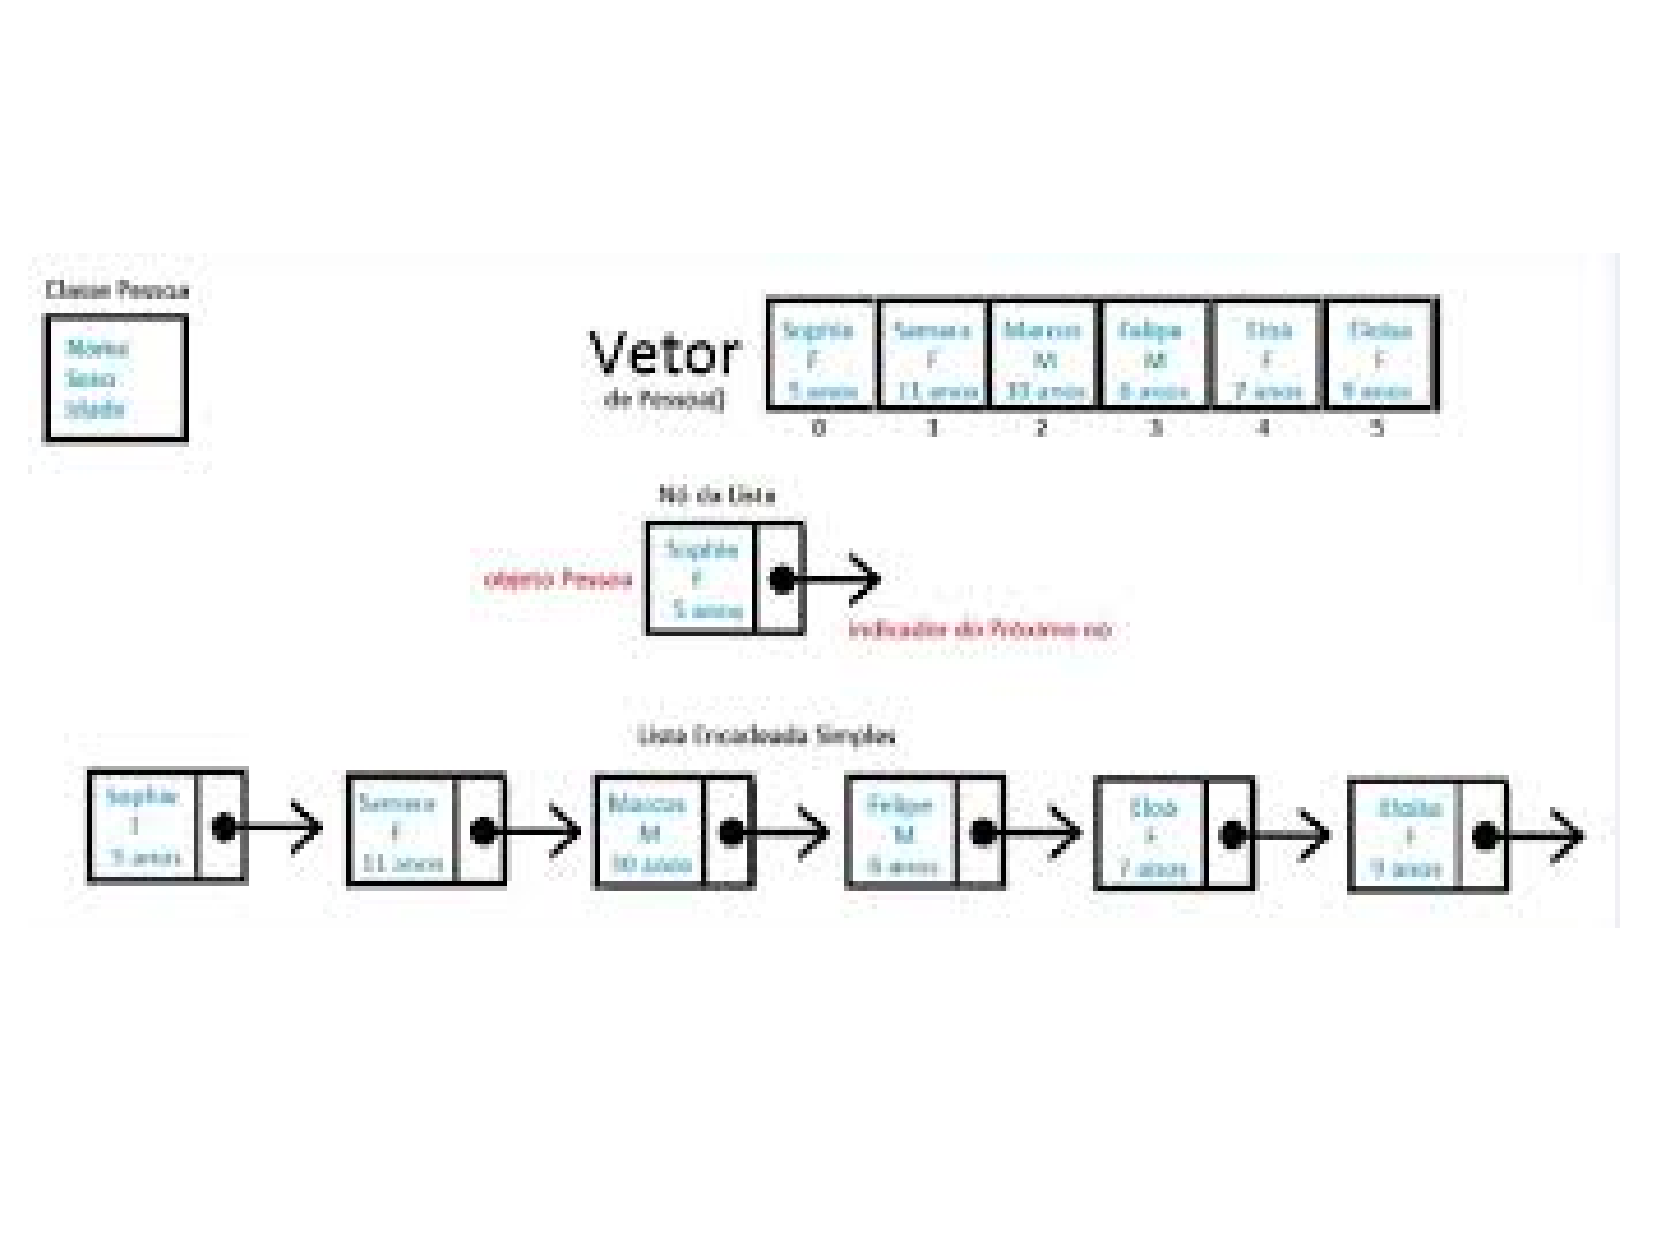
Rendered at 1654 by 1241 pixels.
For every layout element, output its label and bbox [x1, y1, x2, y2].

picture [28, 253, 1620, 928]
